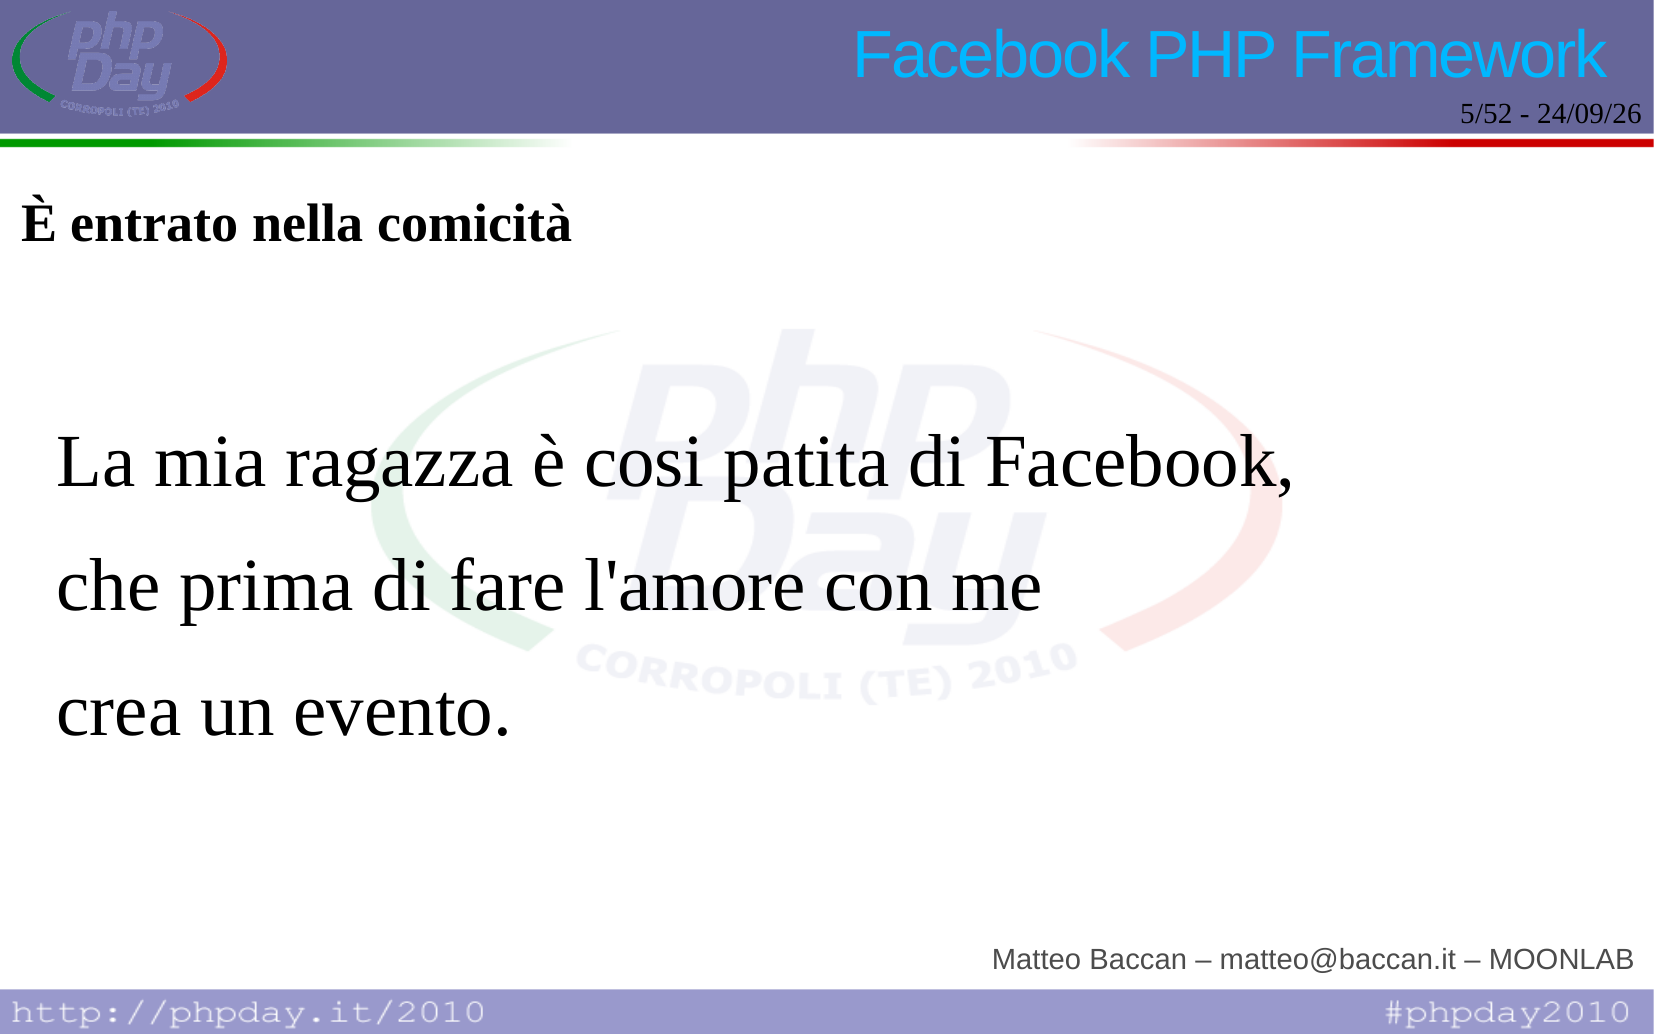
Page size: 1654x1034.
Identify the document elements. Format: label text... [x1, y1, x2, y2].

title Facebook PHP Framework [132, 5, 1609, 103]
text_box È entrato nella comicità La mia ragazza è cosi patita di Facebook, che prima di fare l'amore con me crea un evento. [6, 156, 1649, 855]
picture [0, 0, 1654, 1034]
